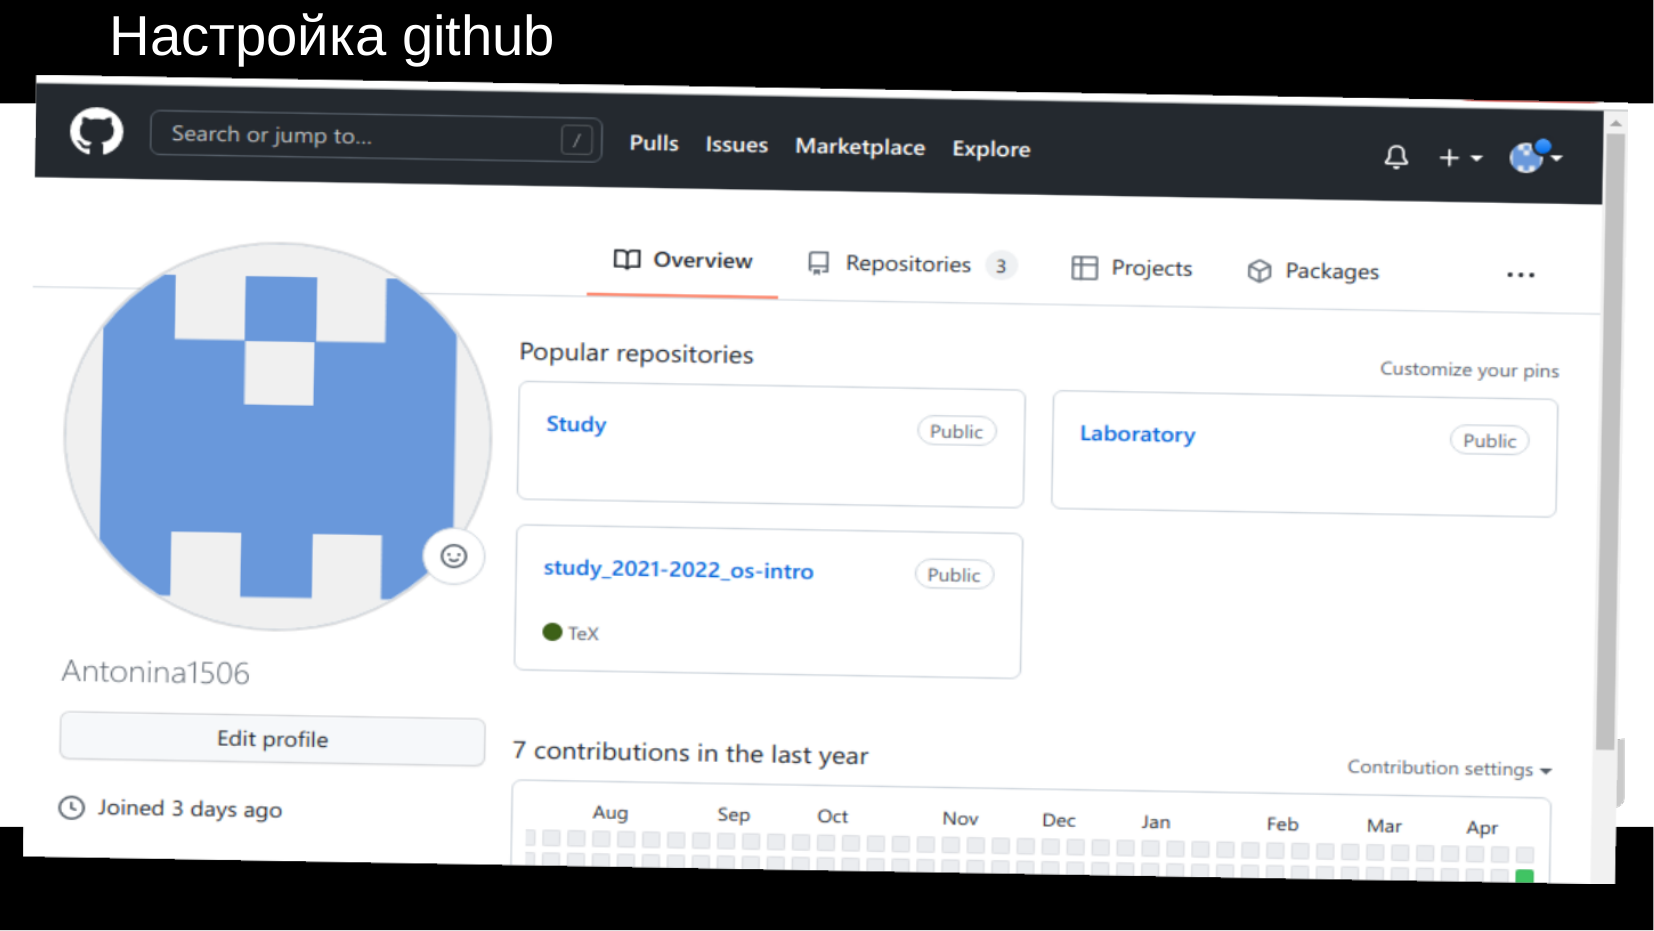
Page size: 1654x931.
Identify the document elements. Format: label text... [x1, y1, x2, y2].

picture [22, 74, 1628, 884]
title Настройка github Цель работы : изучить идеологию и применение средств контроля версий и освоить умения по [59, 4, 1565, 100]
